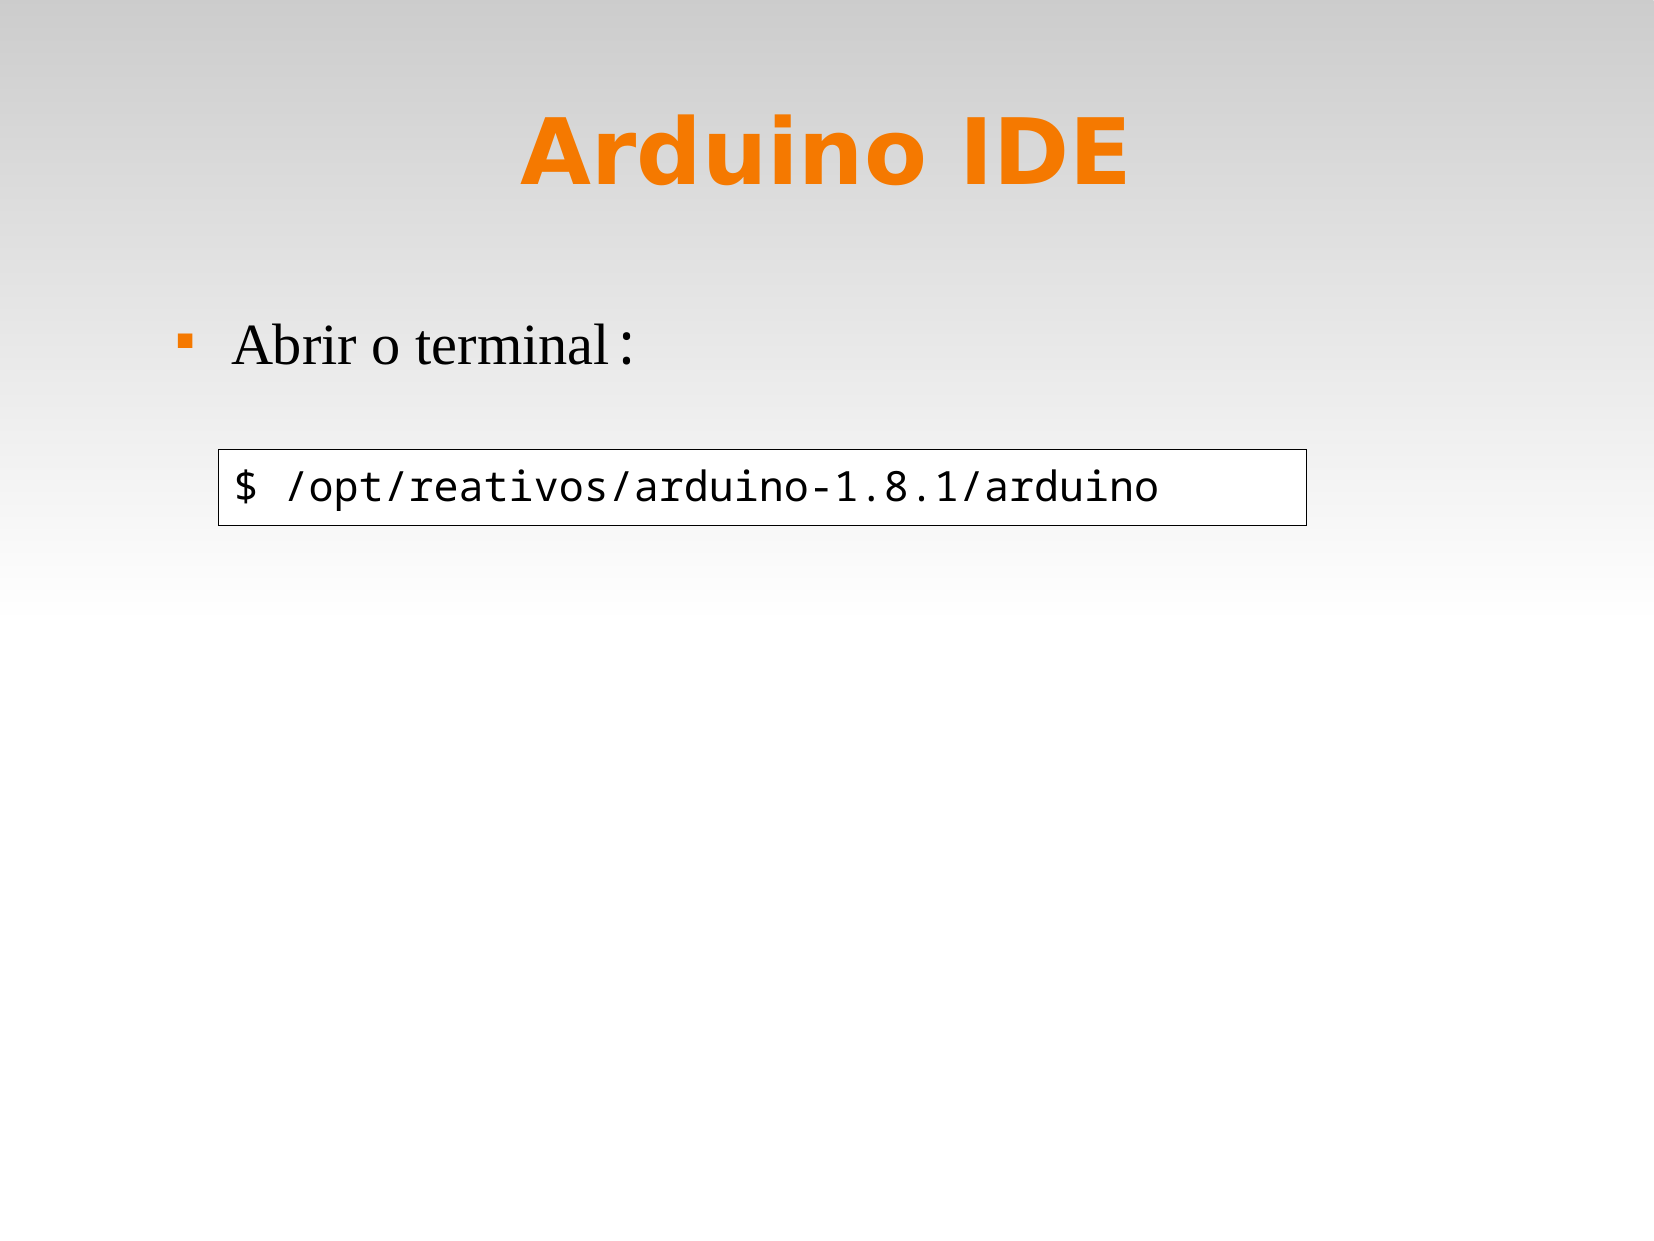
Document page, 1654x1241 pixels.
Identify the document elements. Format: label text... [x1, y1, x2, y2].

list Abrir o terminal: [89, 302, 1576, 1121]
title Arduino IDE [82, 49, 1571, 257]
